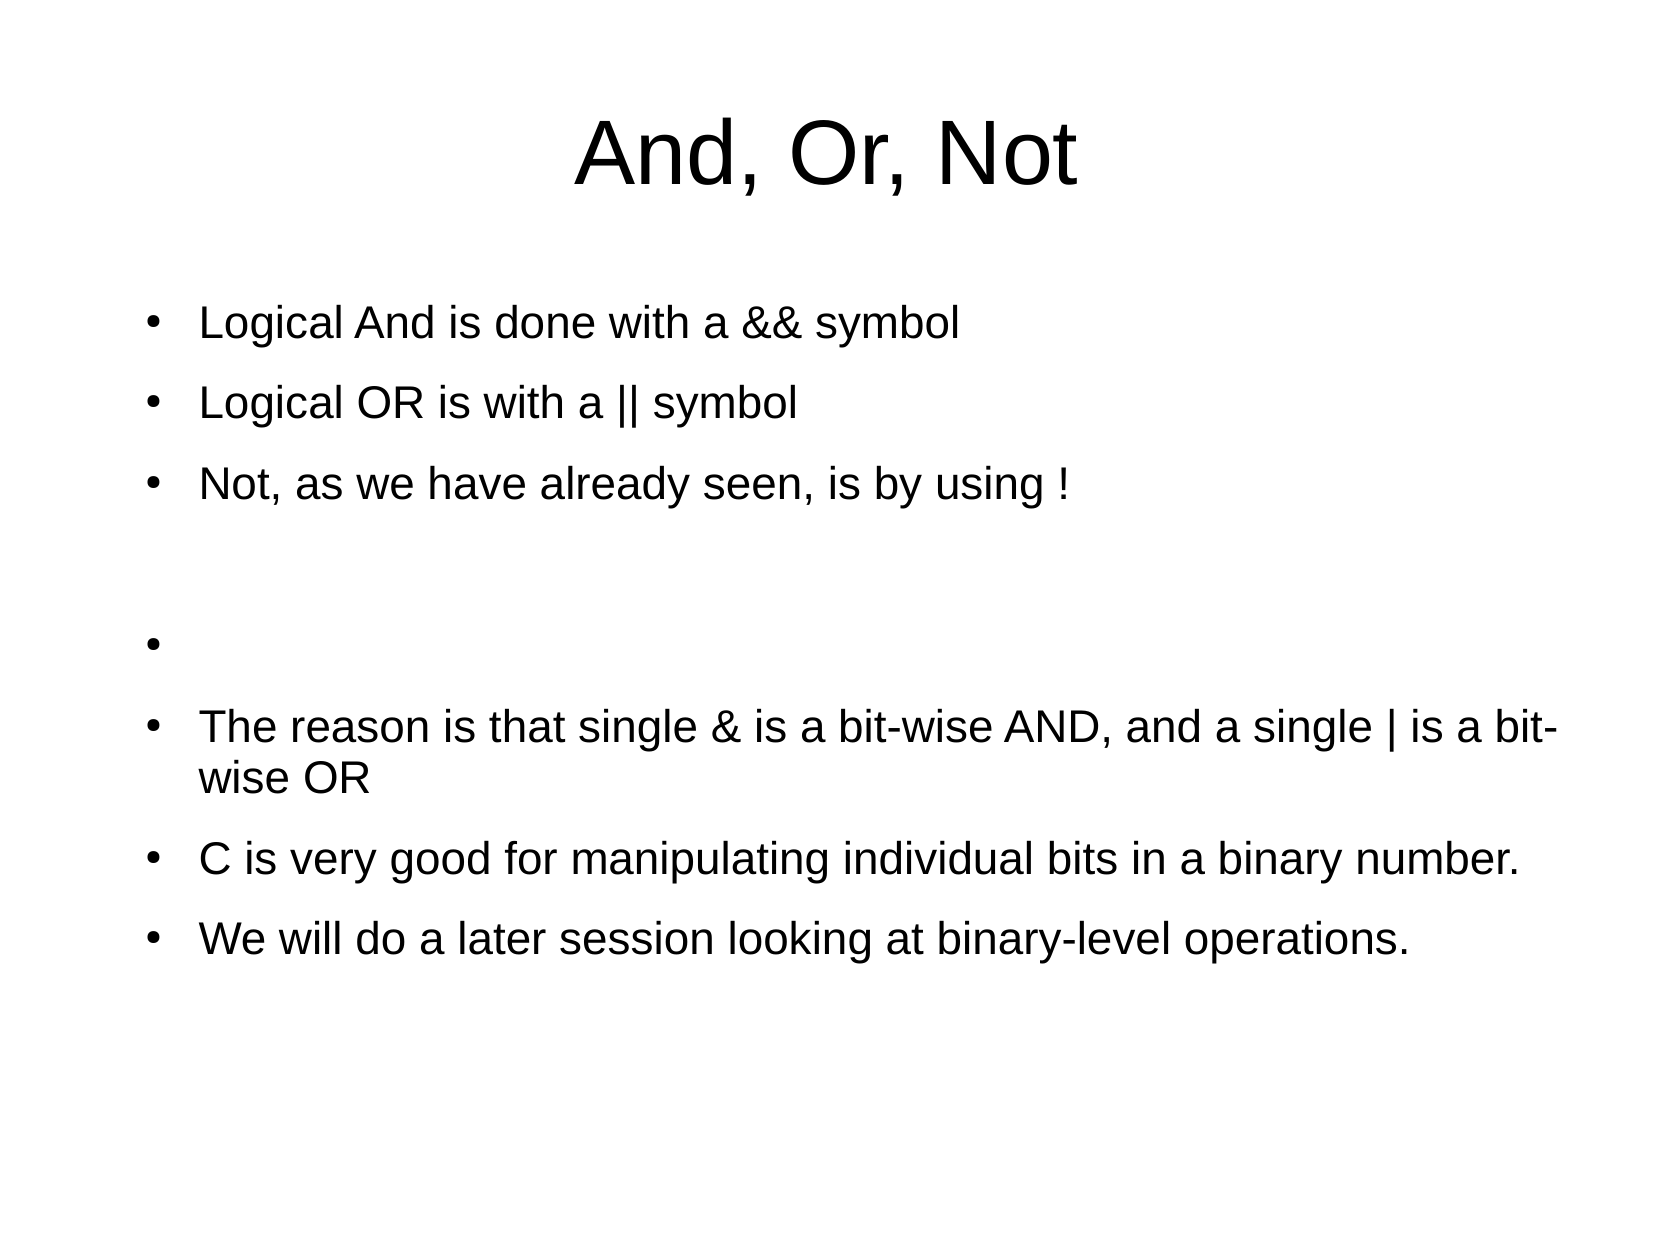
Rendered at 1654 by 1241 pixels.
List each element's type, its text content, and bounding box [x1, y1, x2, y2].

title And, Or, Not [82, 49, 1571, 257]
list Logical And is done with a && symbol Logical OR is with a || symbol Not, as we have already seen, is by using ! The reason is that single & is a bit-wise AND, and a single | is a bit-wise OR C is very good for manipulating individual bits in a binary number. We will do a later session looking at binary-level operations. [127, 296, 1583, 1170]
